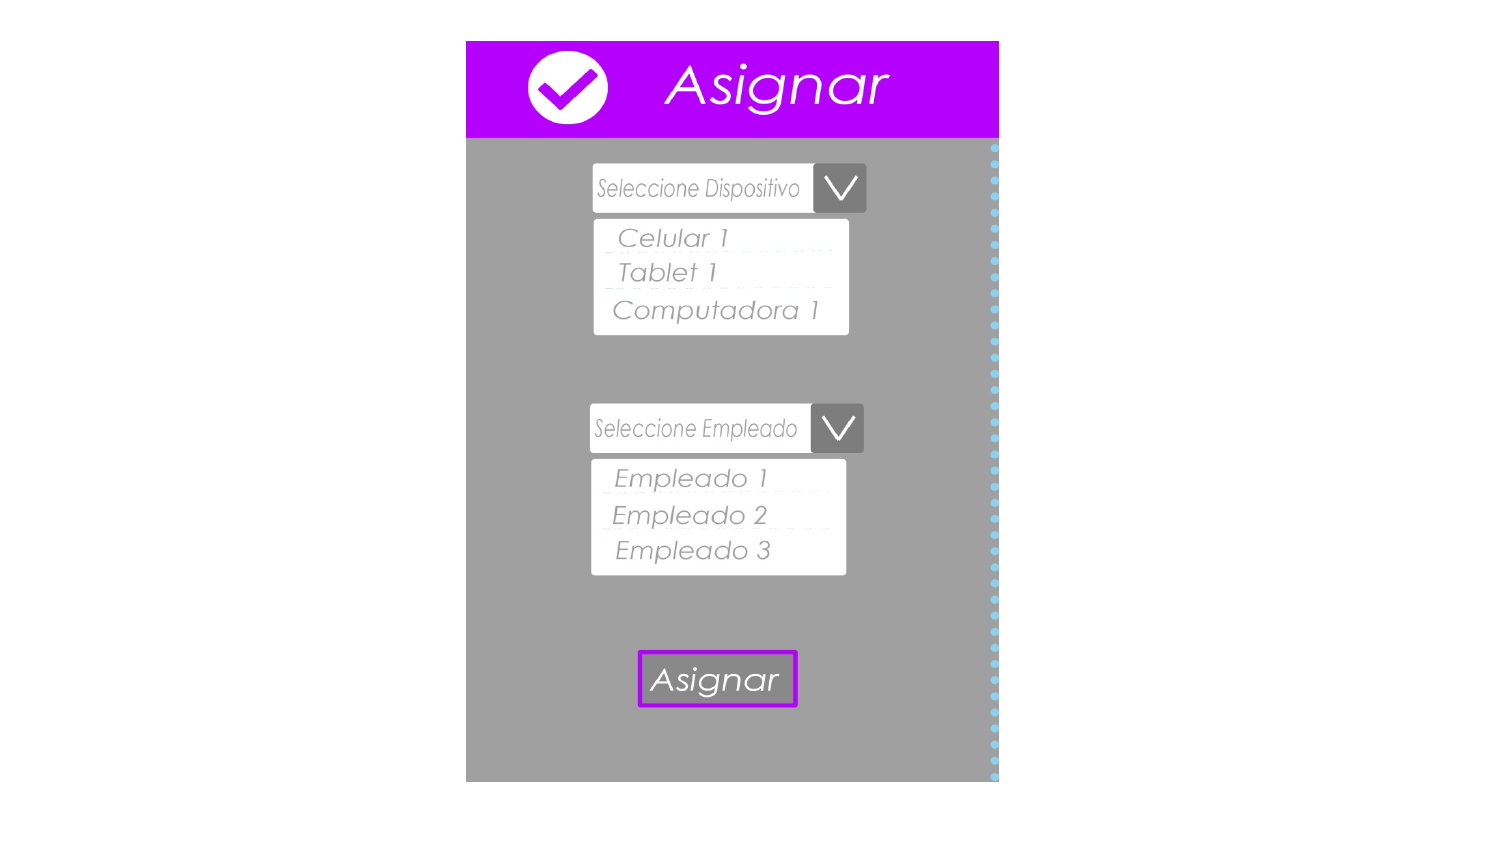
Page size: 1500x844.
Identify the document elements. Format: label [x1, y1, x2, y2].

picture [466, 41, 999, 782]
